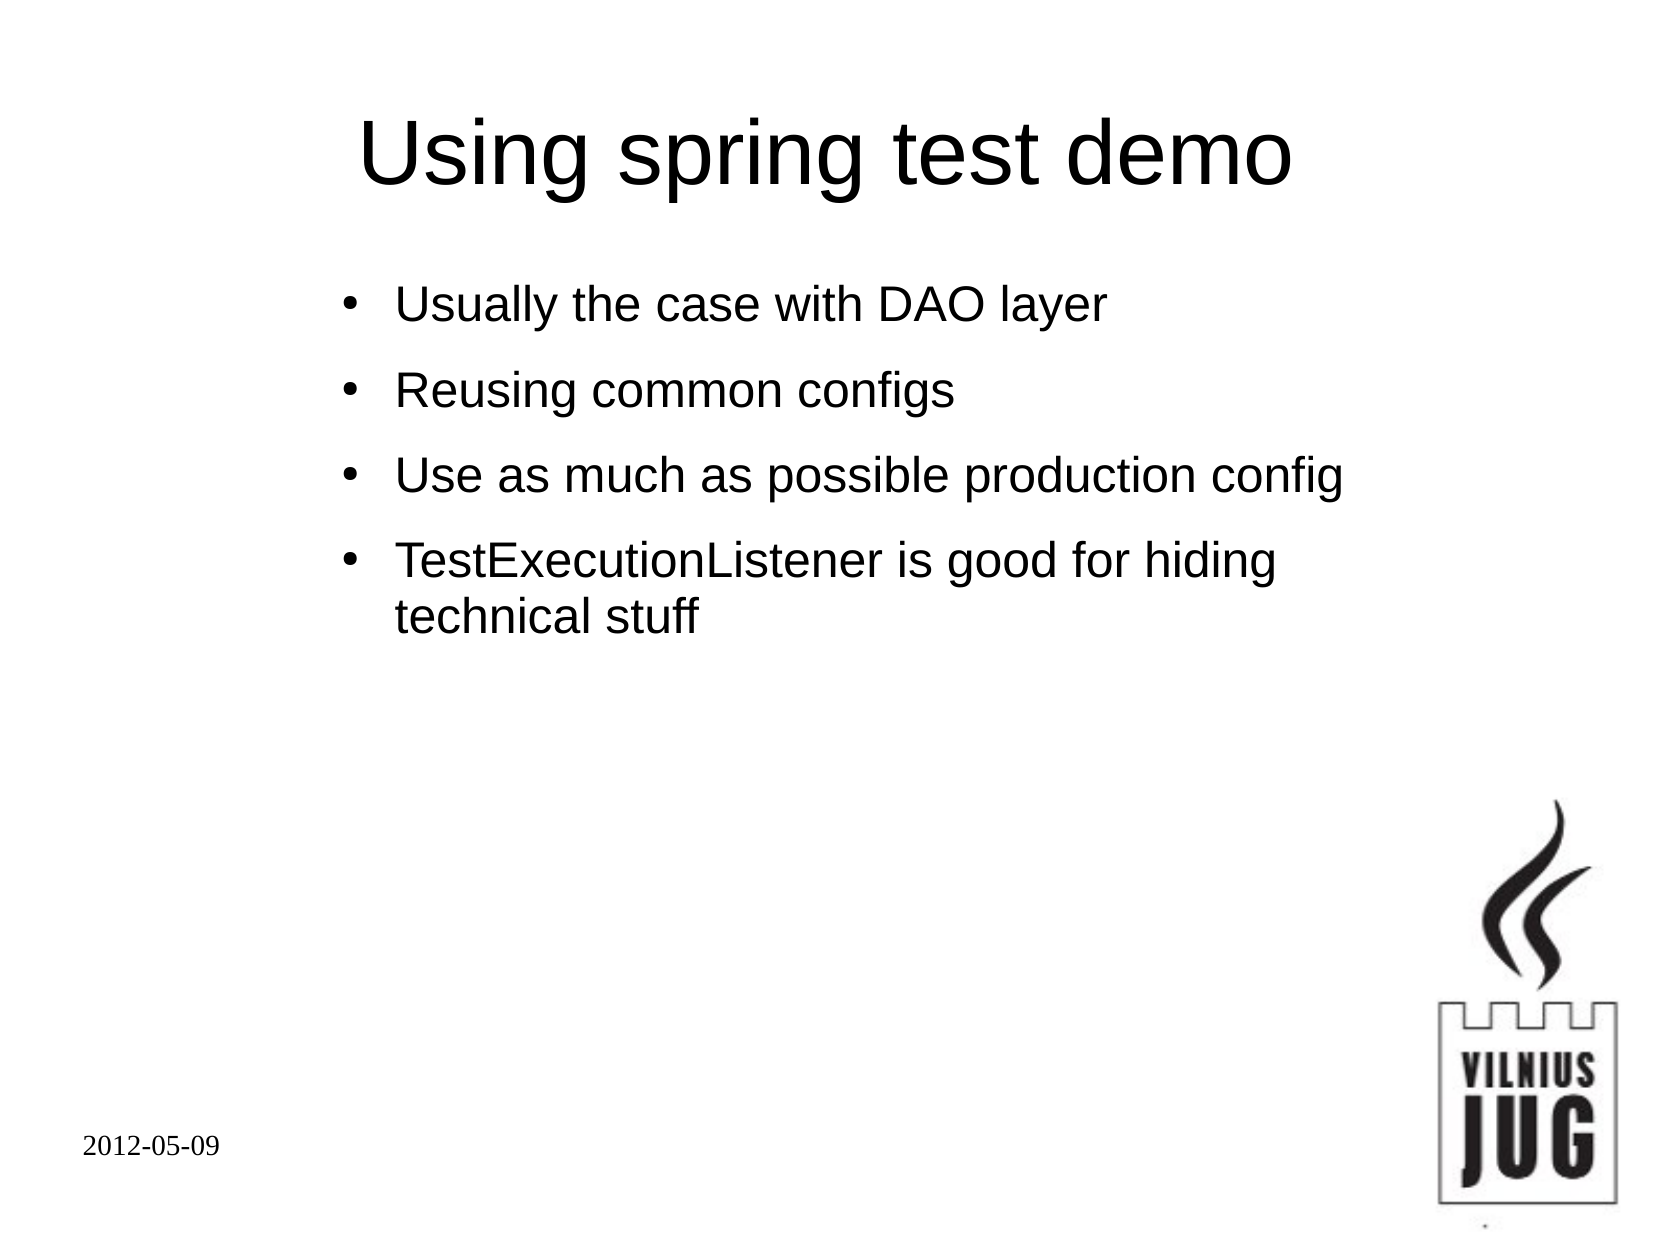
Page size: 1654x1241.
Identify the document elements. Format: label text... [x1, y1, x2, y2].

list Usually the case with DAO layer Reusing common configs Use as much as possible production config TestExecutionListener is good for hiding technical stuff [323, 276, 1404, 1096]
picture [1403, 765, 1654, 1238]
title Using spring test demo [82, 49, 1571, 257]
